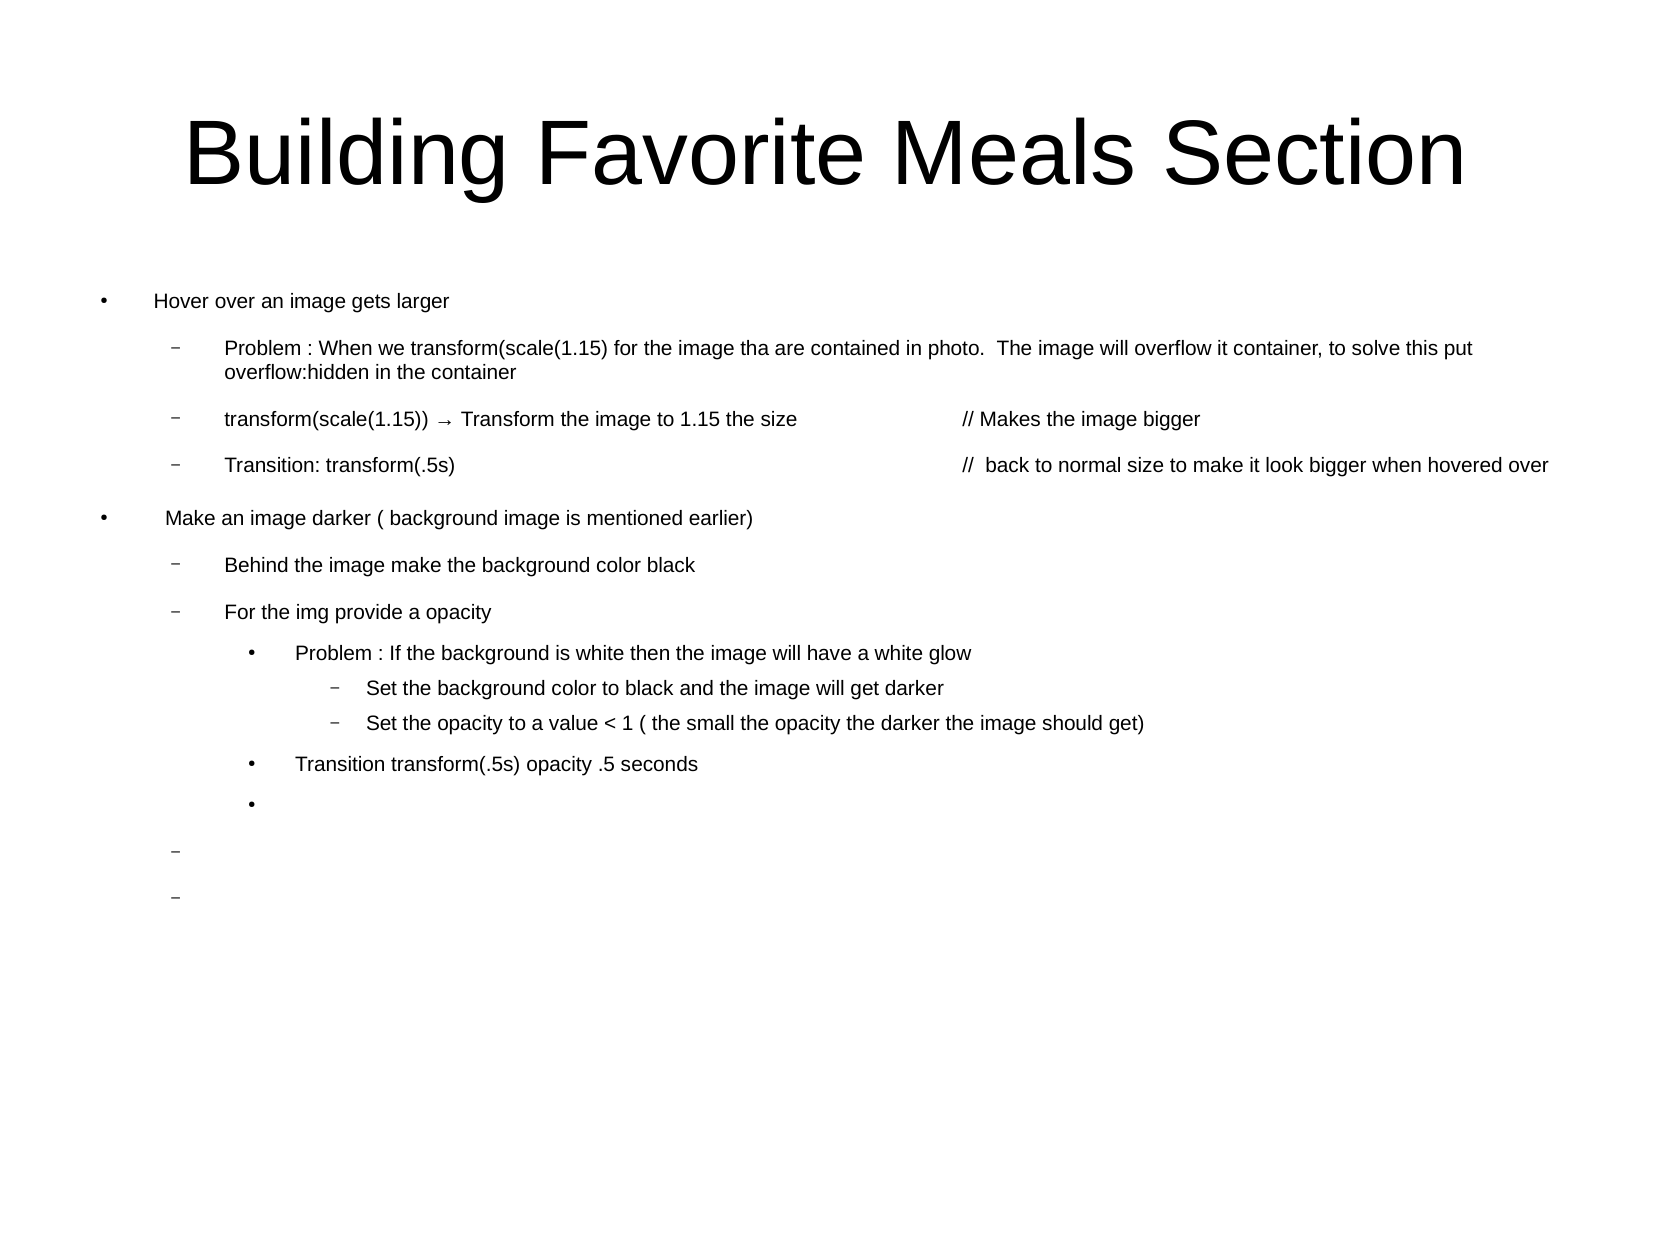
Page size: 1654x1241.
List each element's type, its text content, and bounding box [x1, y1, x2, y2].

list Hover over an image gets larger Problem : When we transform(scale(1.15) for the image tha are contained in photo. The image will overflow it container, to solve this put overflow:hidden in the container transform(scale(1.15)) → Transform the image to 1.15 the size // Makes the image bigger Transition: transform(.5s) // back to normal size to make it look bigger when hovered over Make an image darker ( background image is mentioned earlier) Behind the image make the background color black For the img provide a opacity Problem : If the background is white then the image will have a white glow Set the background color to black and the image will get darker Set the opacity to a value < 1 ( the small the opacity the darker the image should get) Transition transform(.5s) opacity .5 seconds [82, 290, 1571, 1217]
title Building Favorite Meals Section [82, 49, 1571, 257]
